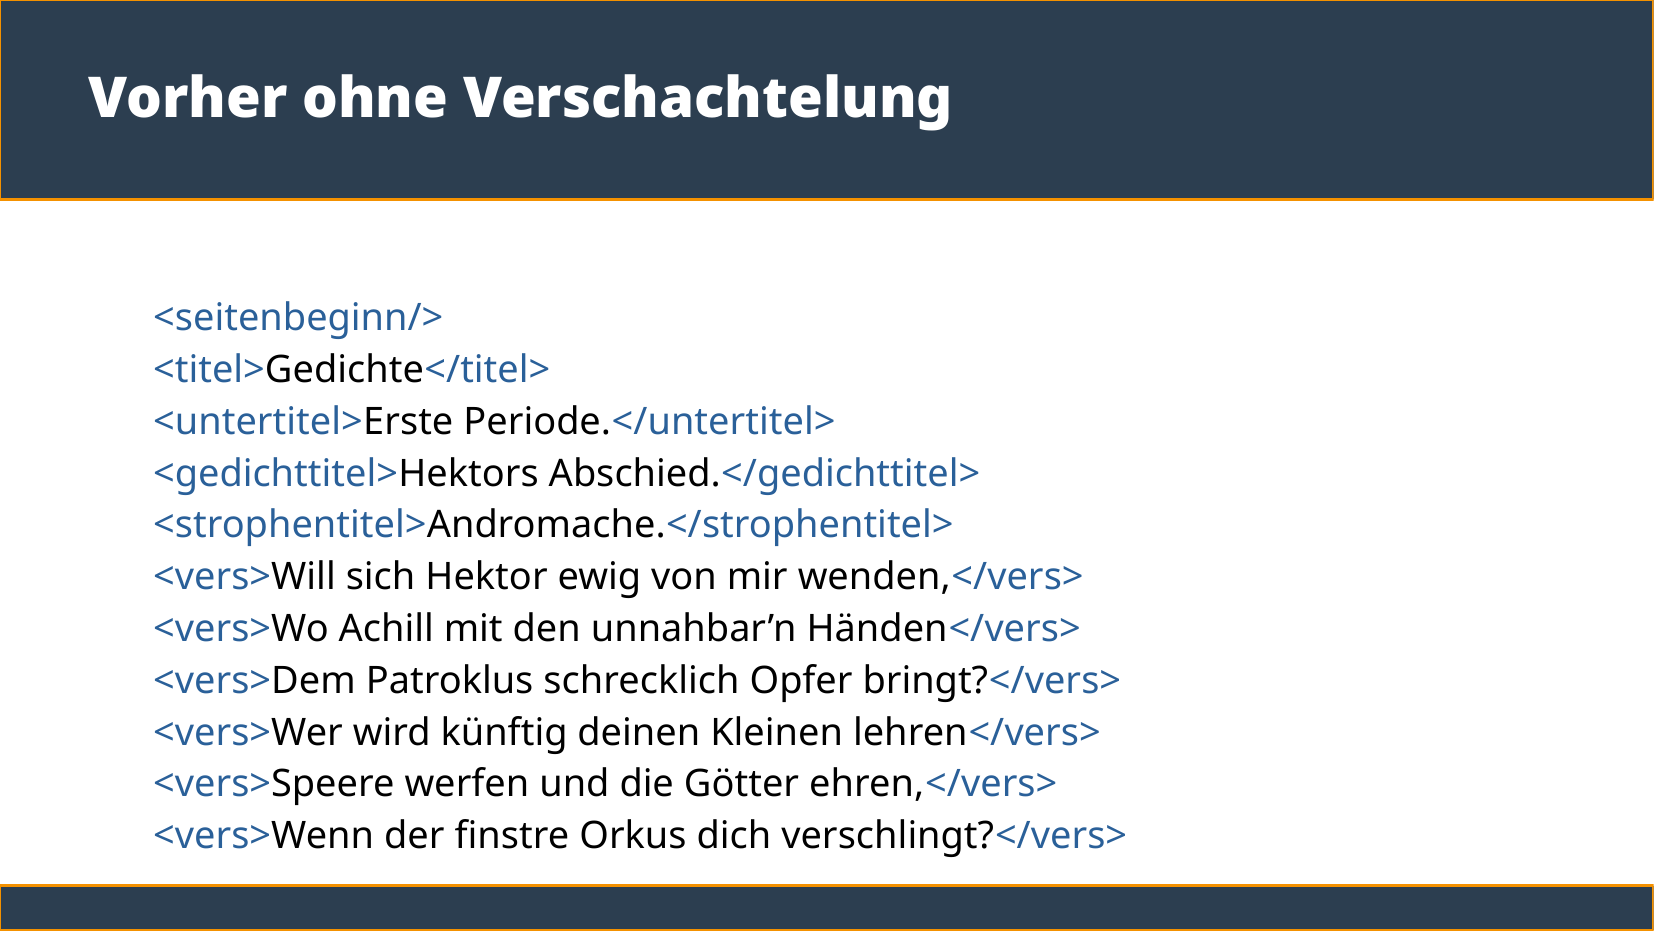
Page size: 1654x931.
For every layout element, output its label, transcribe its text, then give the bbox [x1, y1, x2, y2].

title Vorher ohne Verschachtelung [88, 14, 1565, 178]
list <seitenbeginn/> <titel>Gedichte</titel> <untertitel>Erste Periode.</untertitel> <gedichttitel>Hektors Abschied.</gedichttitel> <strophentitel>Andromache.</strophentitel> <vers>Will sich Hektor ewig von mir wenden,</vers> <vers>Wo Achill mit den unnahbar’n Händen</vers> <vers>Dem Patroklus schrecklich Opfer bringt?</vers> <vers>Wer wird künftig deinen Kleinen lehren</vers> <vers>Speere werfen und die Götter ehren,</vers> <vers>Wenn der finstre Orkus dich verschlingt?</vers> [88, 218, 1565, 869]
